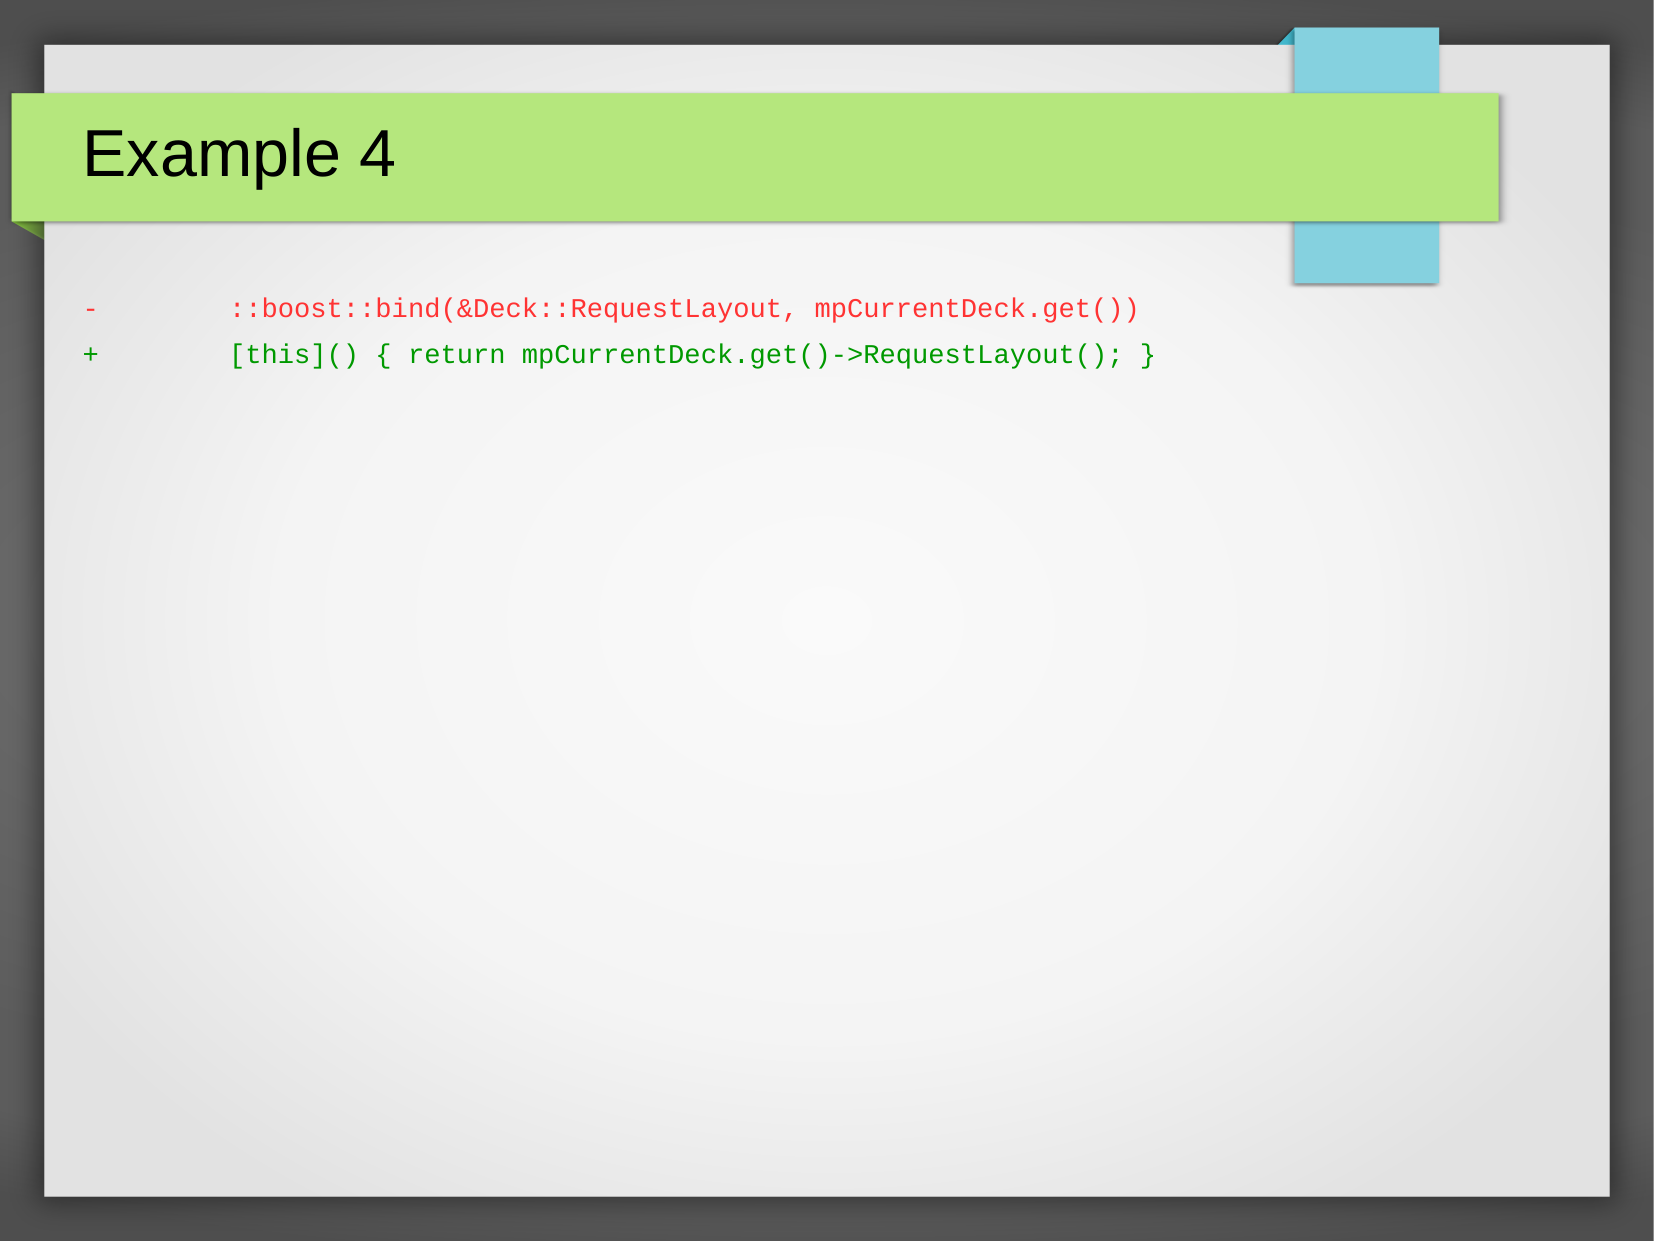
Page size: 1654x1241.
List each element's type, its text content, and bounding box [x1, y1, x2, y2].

list - ::boost::bind(&Deck::RequestLayout, mpCurrentDeck.get()) + [this]() { return mpCurrentDeck.get()->RequestLayout(); } [82, 295, 1571, 1015]
picture [0, 0, 1654, 1241]
title Example 4 [82, 94, 1264, 213]
